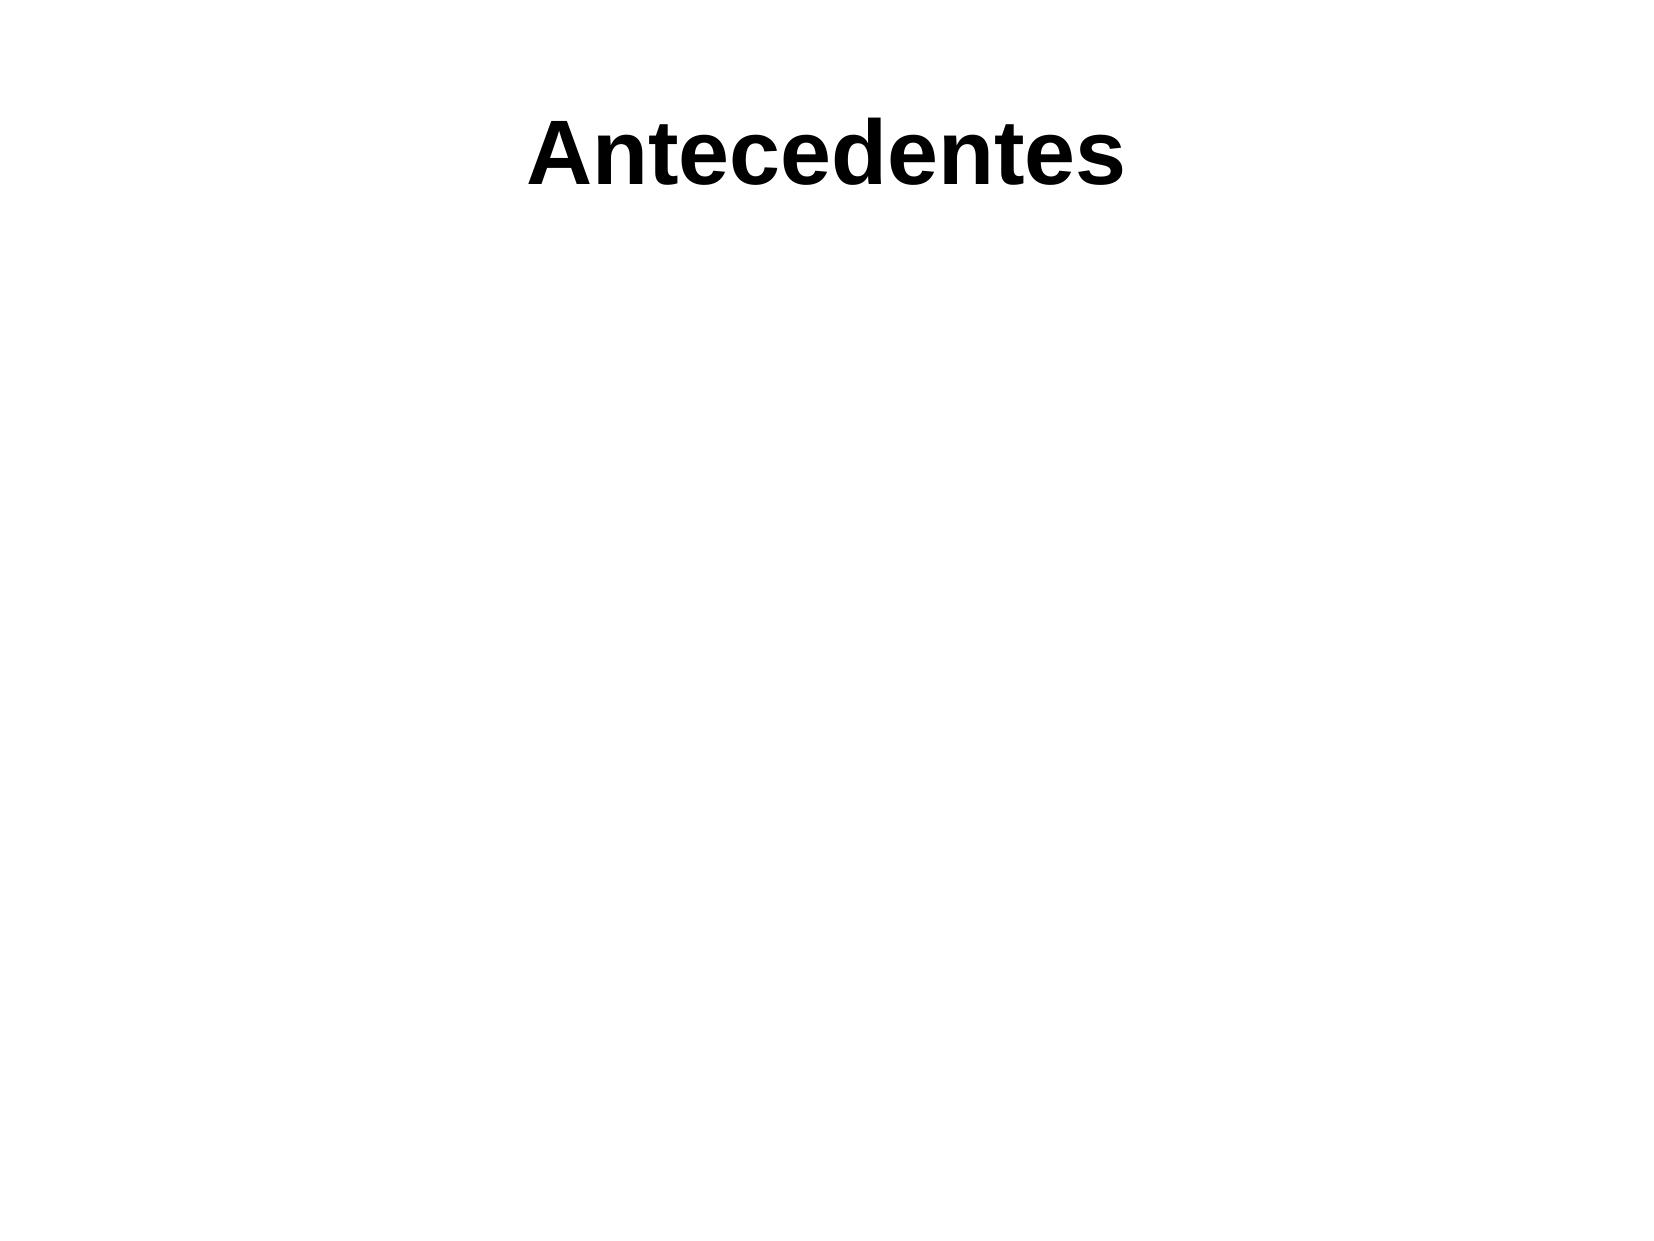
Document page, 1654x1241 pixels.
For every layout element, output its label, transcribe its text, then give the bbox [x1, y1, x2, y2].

title Antecedentes [82, 49, 1571, 257]
